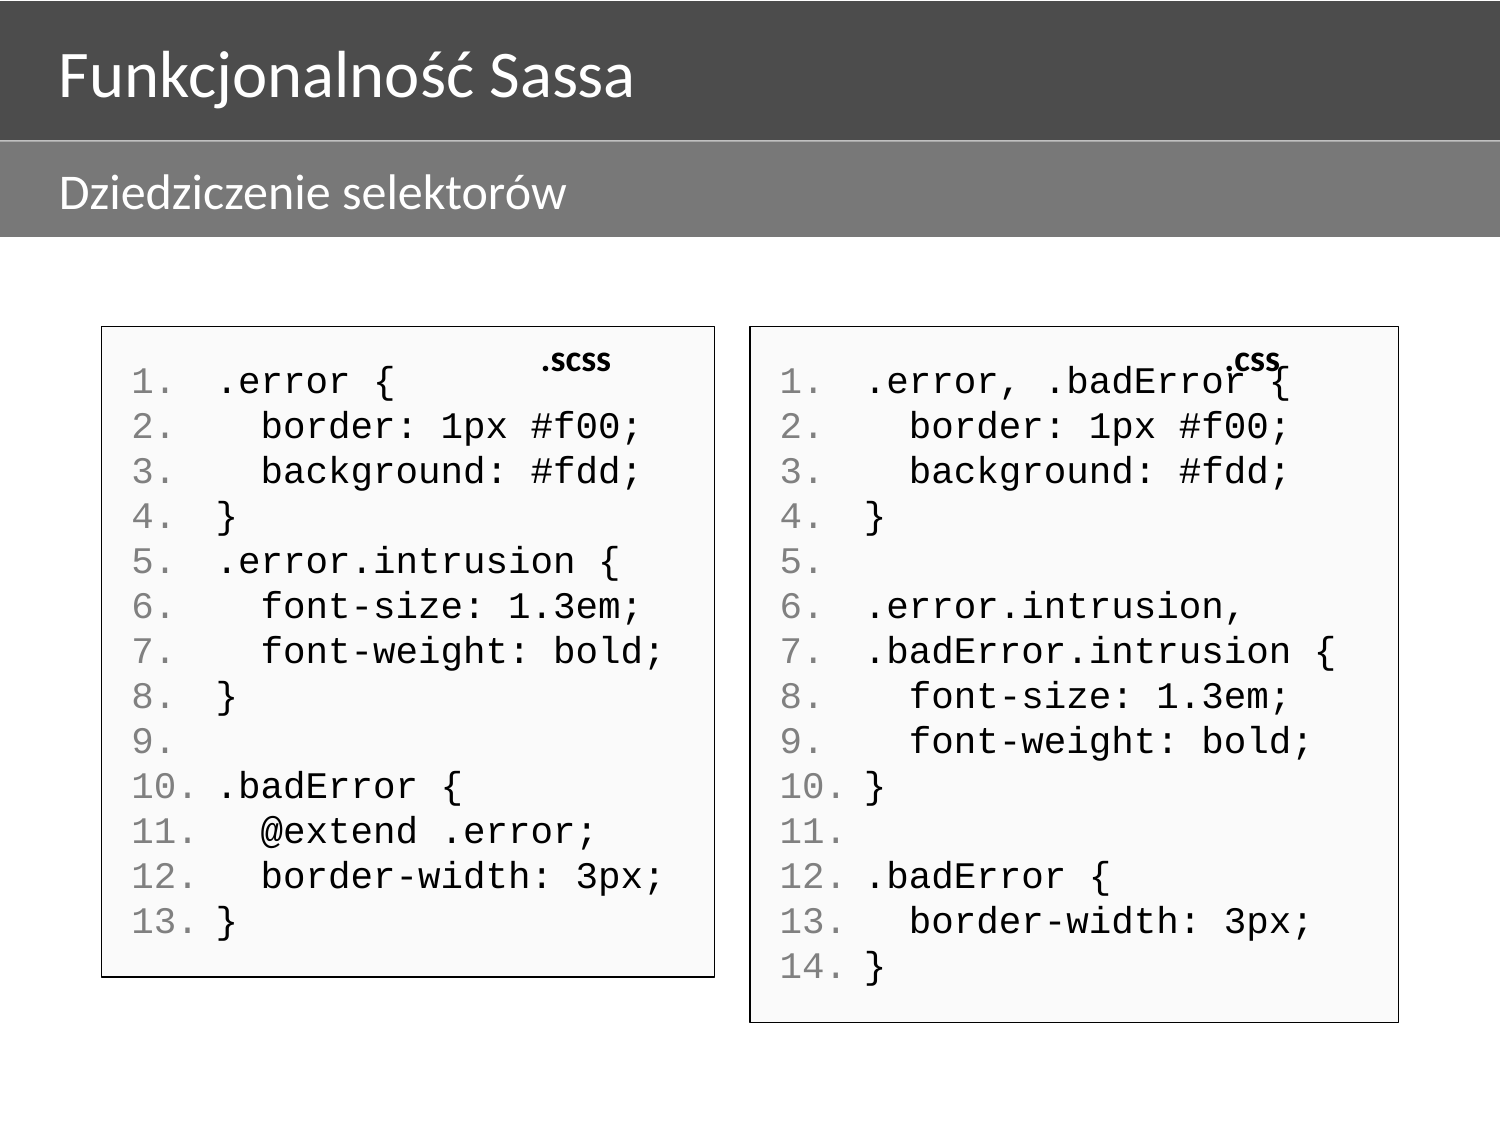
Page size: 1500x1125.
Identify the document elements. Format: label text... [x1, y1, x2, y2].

text_box .error, .badError { border: 1px #f00; background: #fdd; } .error.intrusion, .badError.intrusion { font-size: 1.3em; font-weight: bold; } .badError { border-width: 3px; } [750, 326, 1399, 1023]
text_box Funkcjonalność Sassa [0, 1, 1500, 140]
text_box .error { border: 1px #f00; background: #fdd; } .error.intrusion { font-size: 1.3em; font-weight: bold; } .badError { @extend .error; border-width: 3px; } [101, 326, 715, 977]
text_box .scss [525, 326, 715, 388]
text_box Dziedziczenie selektorów [0, 141, 1500, 237]
text_box .css [1209, 326, 1399, 388]
